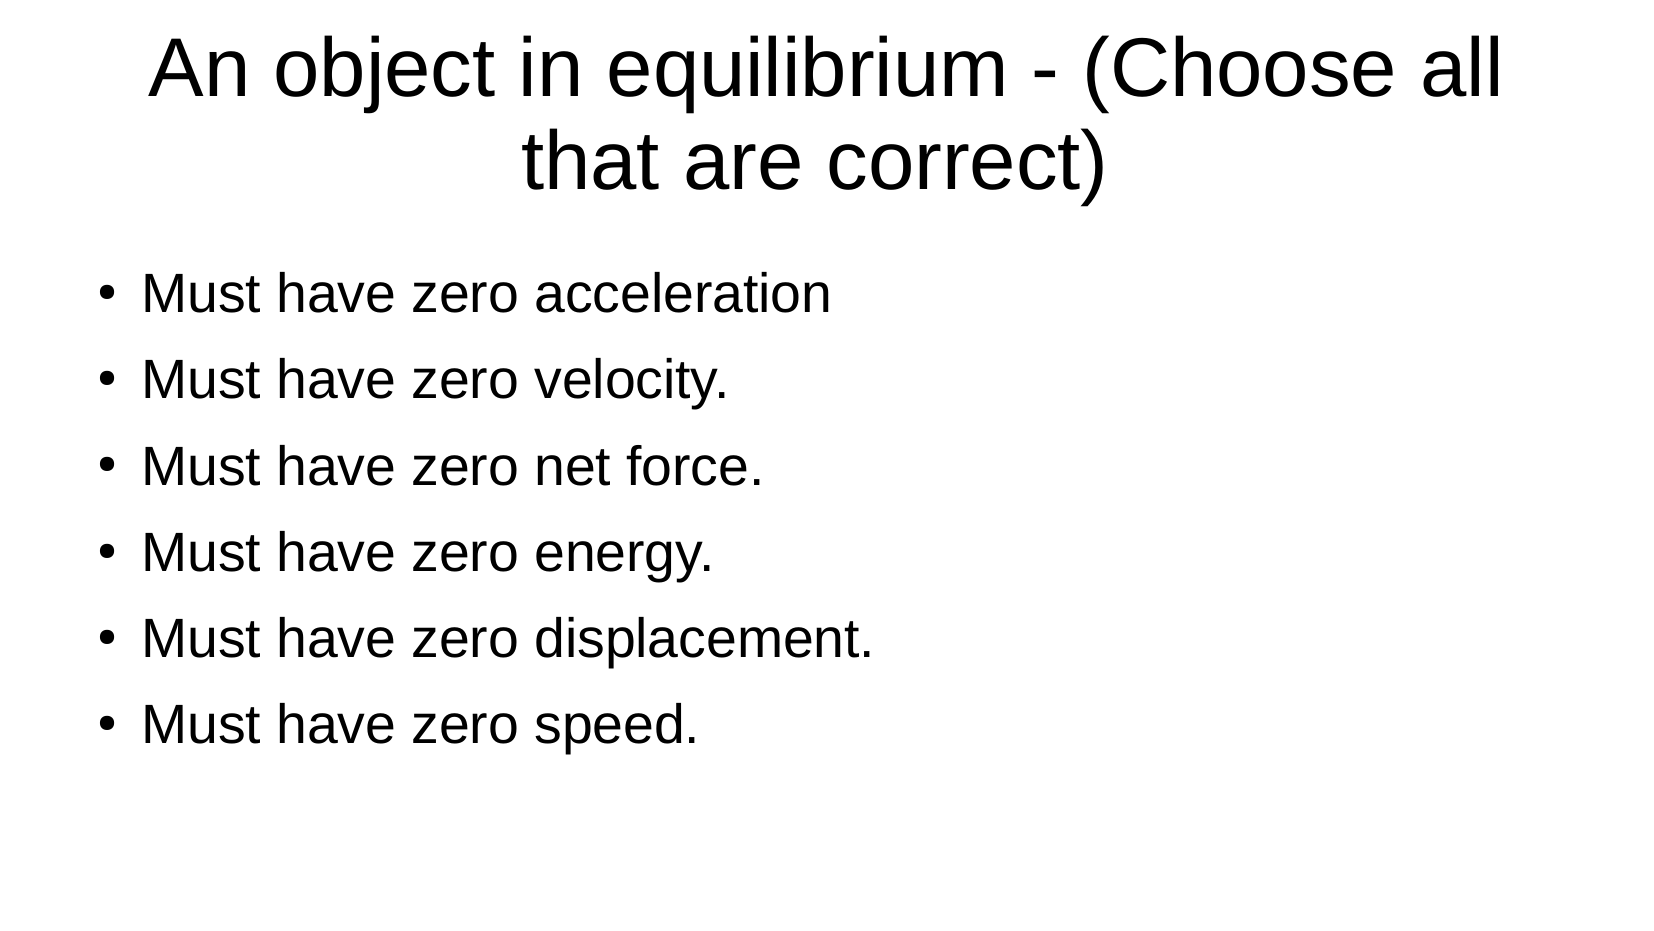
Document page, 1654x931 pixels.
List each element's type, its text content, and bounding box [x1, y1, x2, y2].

title An object in equilibrium - (Choose all that are correct) [82, 21, 1571, 208]
list Must have zero acceleration Must have zero velocity. Must have zero net force. Must have zero energy. Must have zero displacement. Must have zero speed. [82, 262, 1571, 758]
